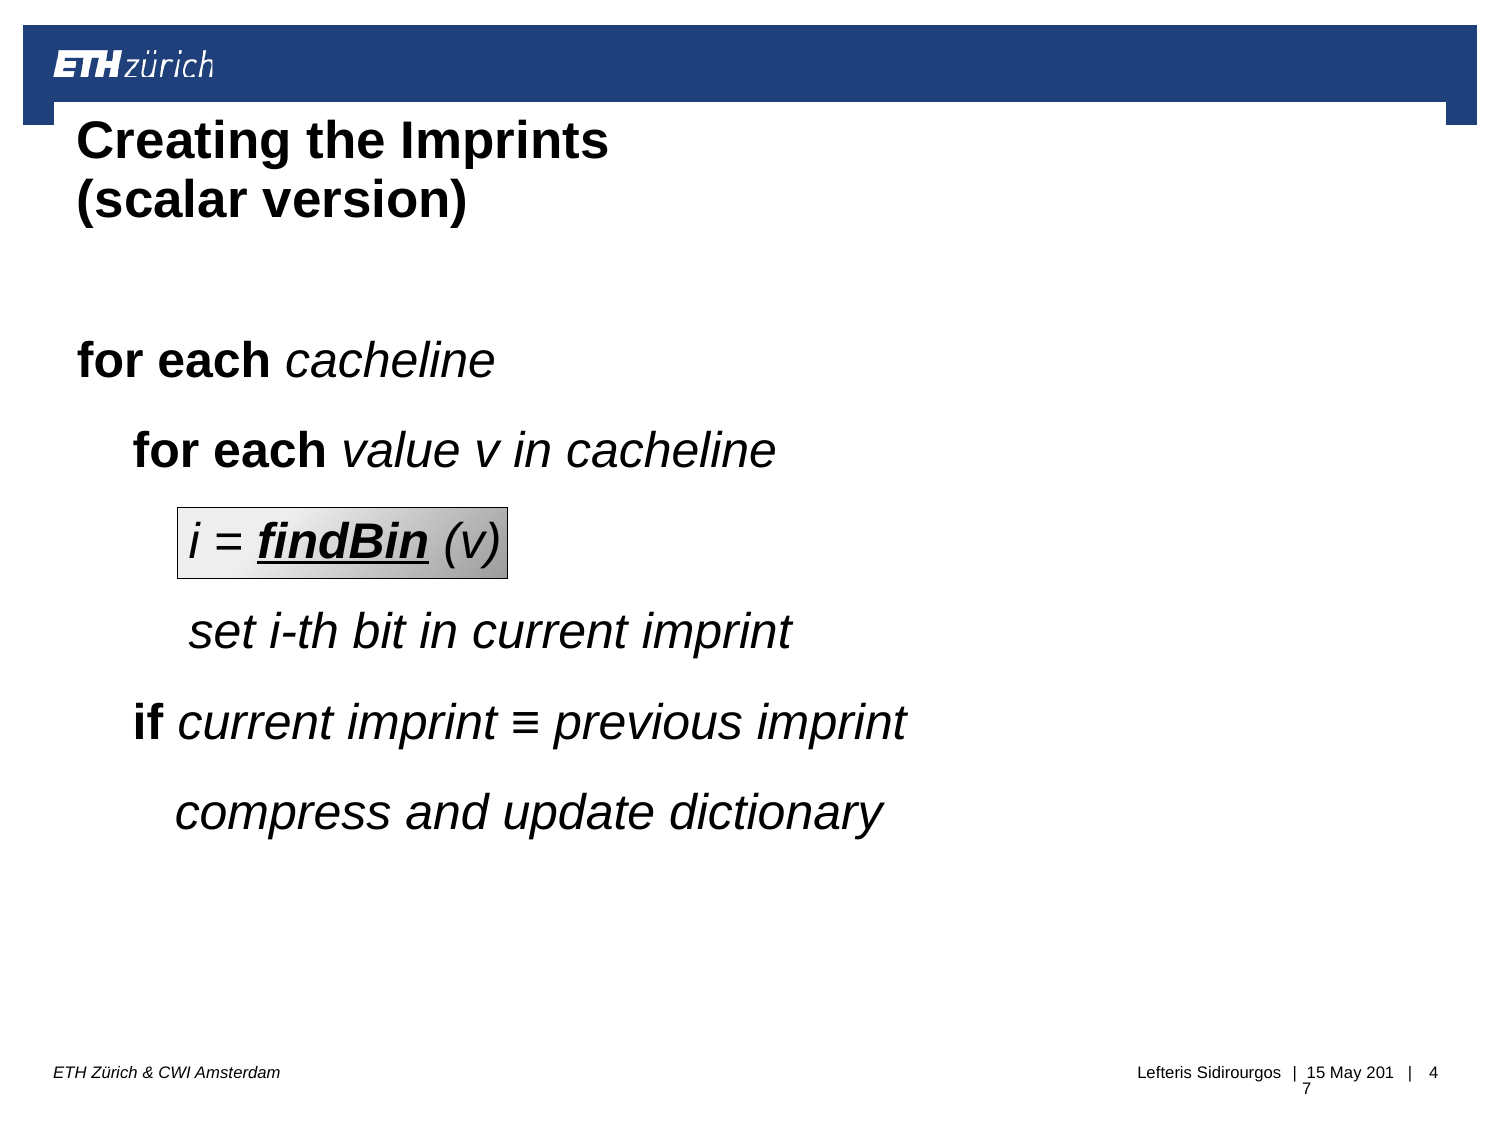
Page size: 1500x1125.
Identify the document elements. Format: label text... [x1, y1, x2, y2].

title Creating the Imprints (scalar version) [53, 101, 1447, 262]
list for each cacheline for each value v in cacheline i = findBin (v) set i-th bit in current imprint if current imprint ≡ previous imprint compress and update dictionary [53, 331, 1447, 1023]
